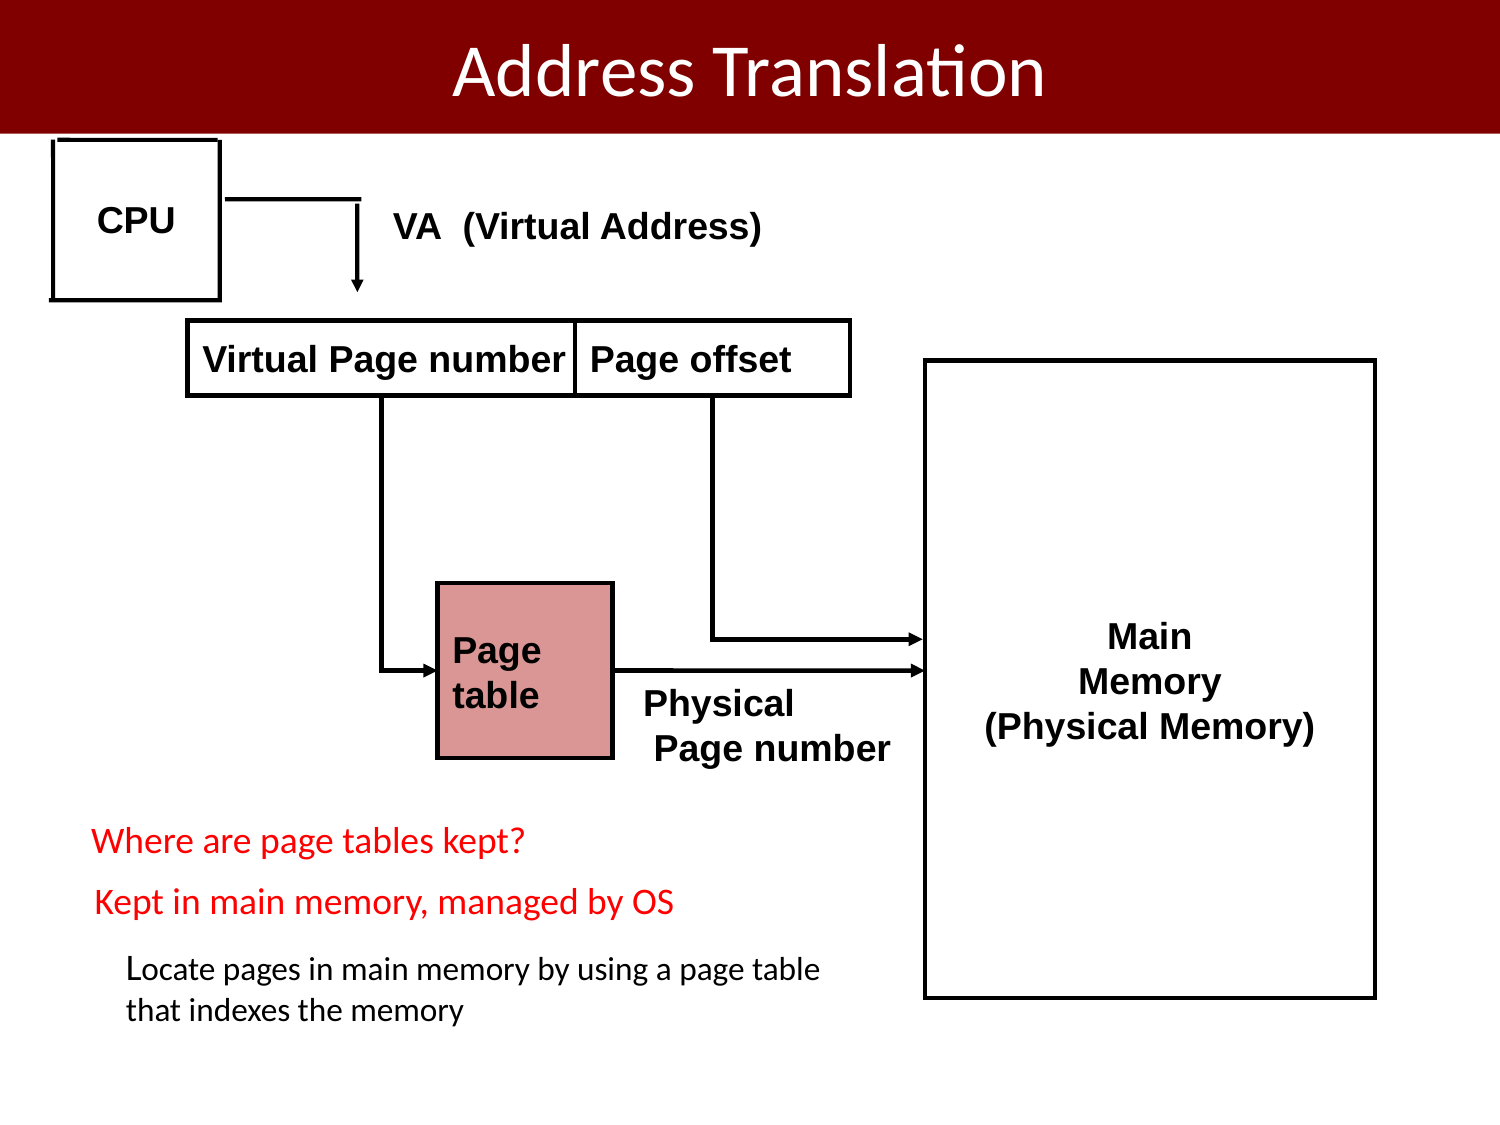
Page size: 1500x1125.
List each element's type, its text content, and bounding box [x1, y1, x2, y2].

text_box Main Memory (Physical Memory) [924, 360, 1375, 998]
text_box Where are page tables kept? [76, 809, 542, 869]
text_box CPU [86, 199, 187, 246]
text_box (Virtual Address) [447, 194, 778, 255]
text_box VA [382, 204, 453, 252]
text_box Kept in main memory, managed by OS [79, 869, 690, 930]
text_box Physical Page number [628, 671, 907, 777]
title Address Translation [0, 0, 1500, 134]
text_box Page offset [575, 320, 850, 396]
text_box Page table [437, 583, 613, 758]
text_box Virtual Page number [187, 320, 575, 396]
text_box Locate pages in main memory by using a page table that indexes the memory [111, 935, 837, 1036]
